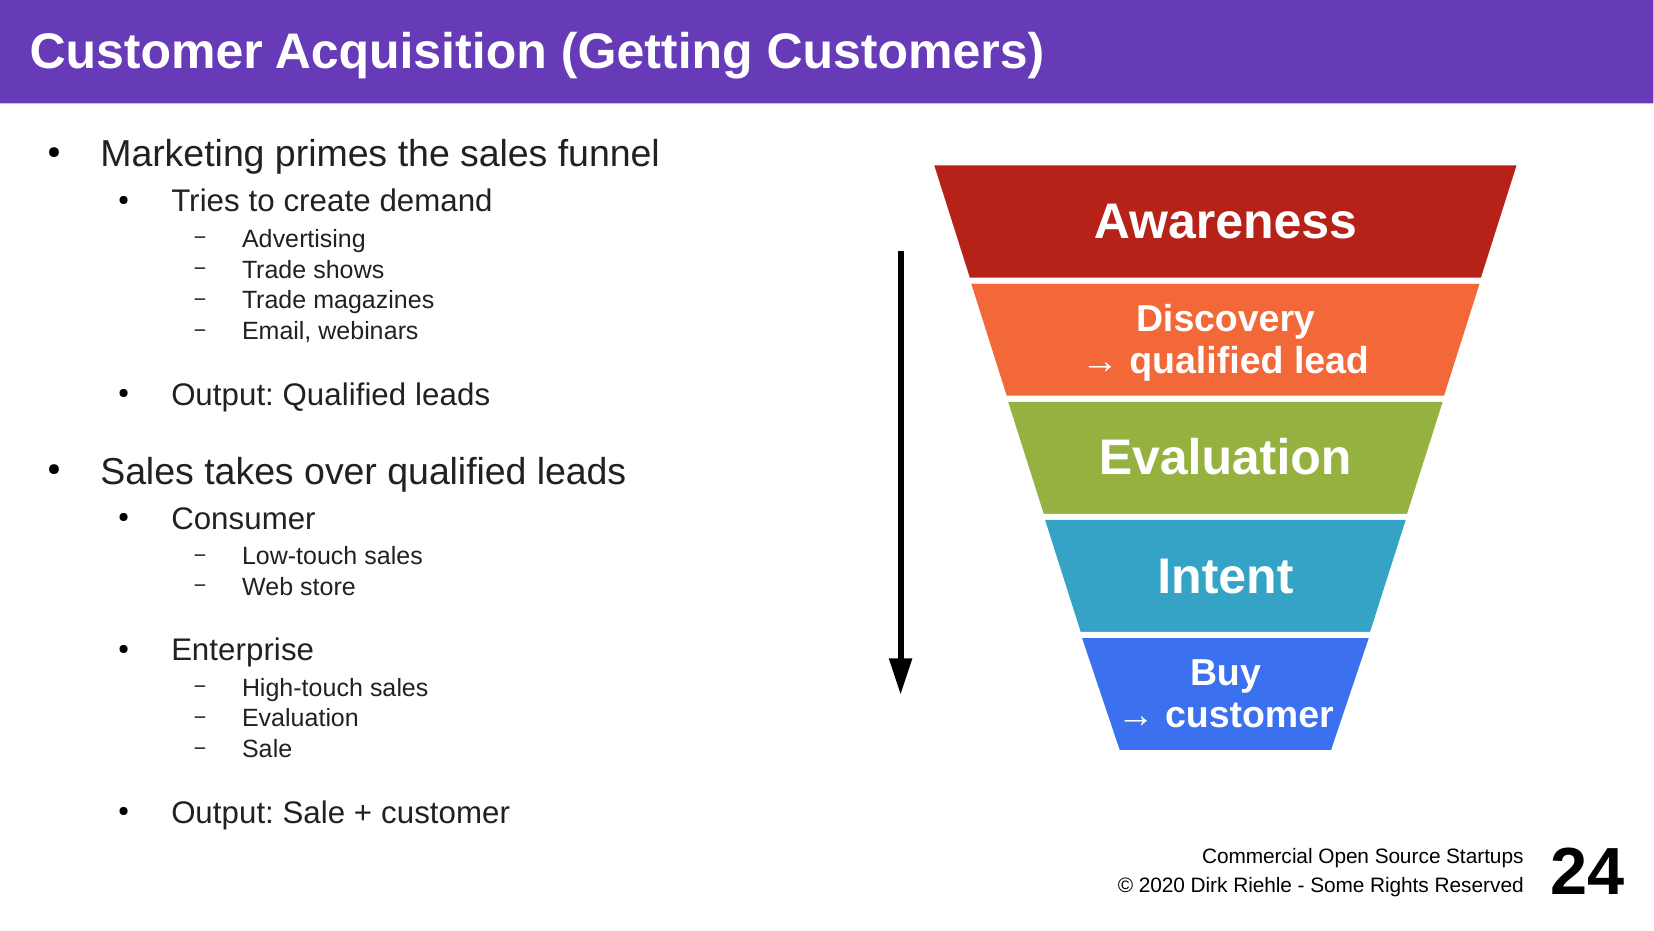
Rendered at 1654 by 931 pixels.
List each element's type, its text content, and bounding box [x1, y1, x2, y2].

title Customer Acquisition (Getting Customers) [0, 0, 1654, 104]
text_box Discovery → qualified lead [967, 281, 1484, 399]
list Marketing primes the sales funnel Tries to create demand Advertising Trade shows Trade magazines Email, webinars Output: Qualified leads Sales takes over qualified leads Consumer Low-touch sales Web store Enterprise High-touch sales Evaluation Sale Output: Sale + customer [29, 132, 808, 813]
text_box Awareness [930, 162, 1521, 281]
text_box Evaluation [1003, 398, 1447, 517]
text_box Buy → customer [1077, 634, 1374, 754]
text_box Intent [1040, 516, 1410, 635]
